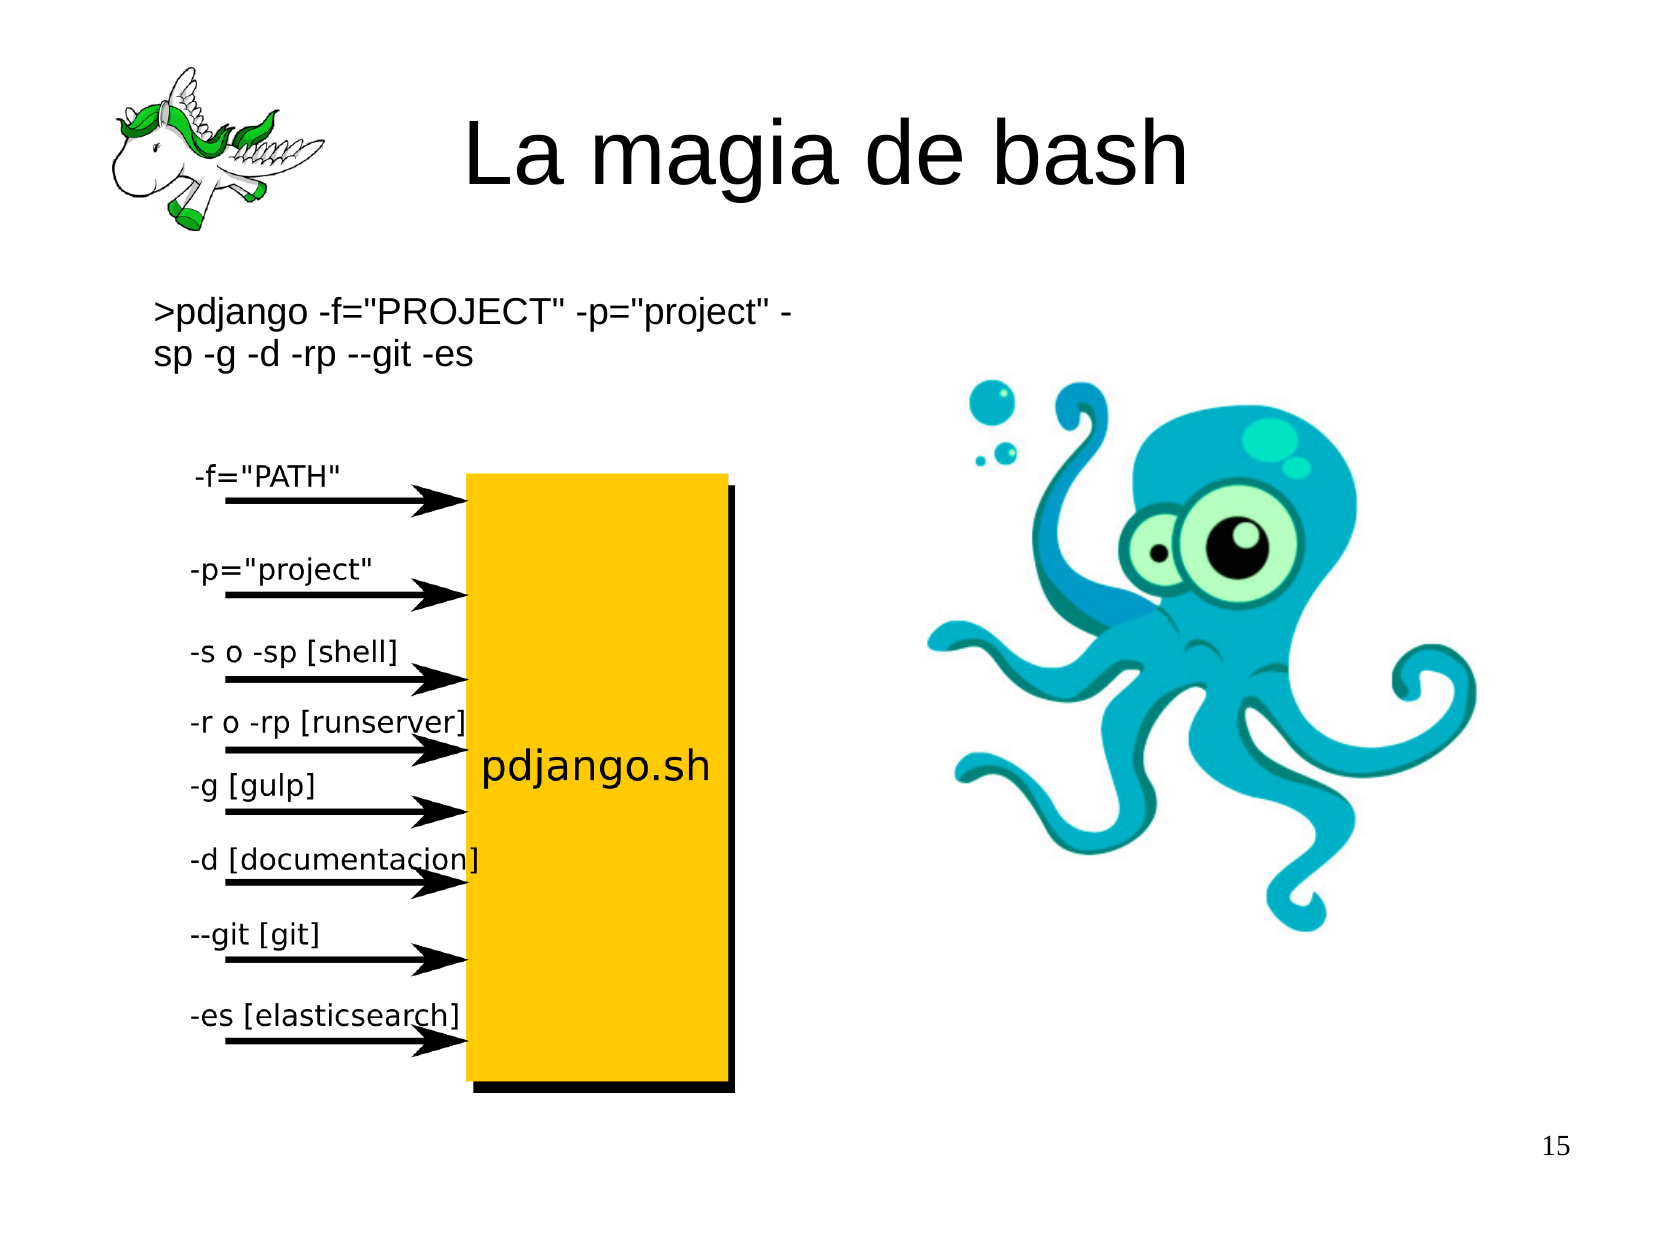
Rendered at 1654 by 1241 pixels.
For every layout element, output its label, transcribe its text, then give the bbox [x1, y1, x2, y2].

title La magia de bash [82, 49, 1571, 257]
picture [76, 58, 360, 241]
list >pdjango -f="PROJECT" -p="project" -sp -g -d -rp --git -es [82, 290, 809, 1010]
picture [901, 335, 1516, 961]
picture [180, 464, 735, 1093]
